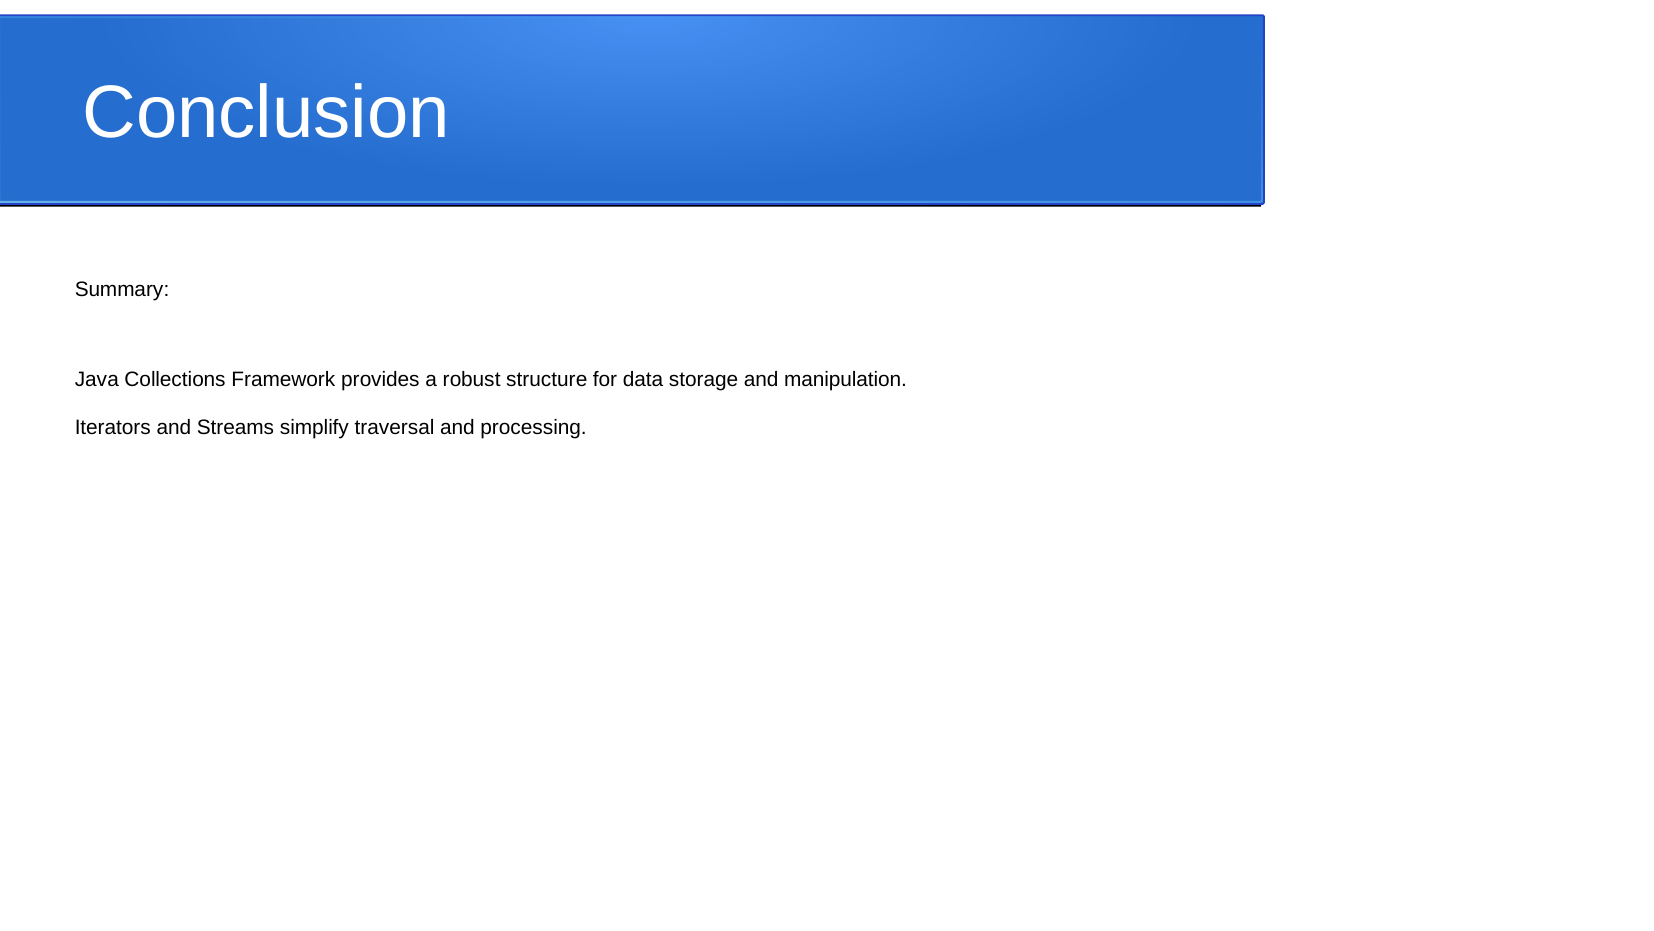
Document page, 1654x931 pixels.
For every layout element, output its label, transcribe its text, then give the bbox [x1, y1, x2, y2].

title Conclusion [82, 35, 1235, 189]
text_box Java Collections Framework provides a robust structure for data storage and manipulation. Iterators and Streams simplify traversal and processing. [60, 360, 922, 495]
text_box Summary: [60, 270, 185, 357]
